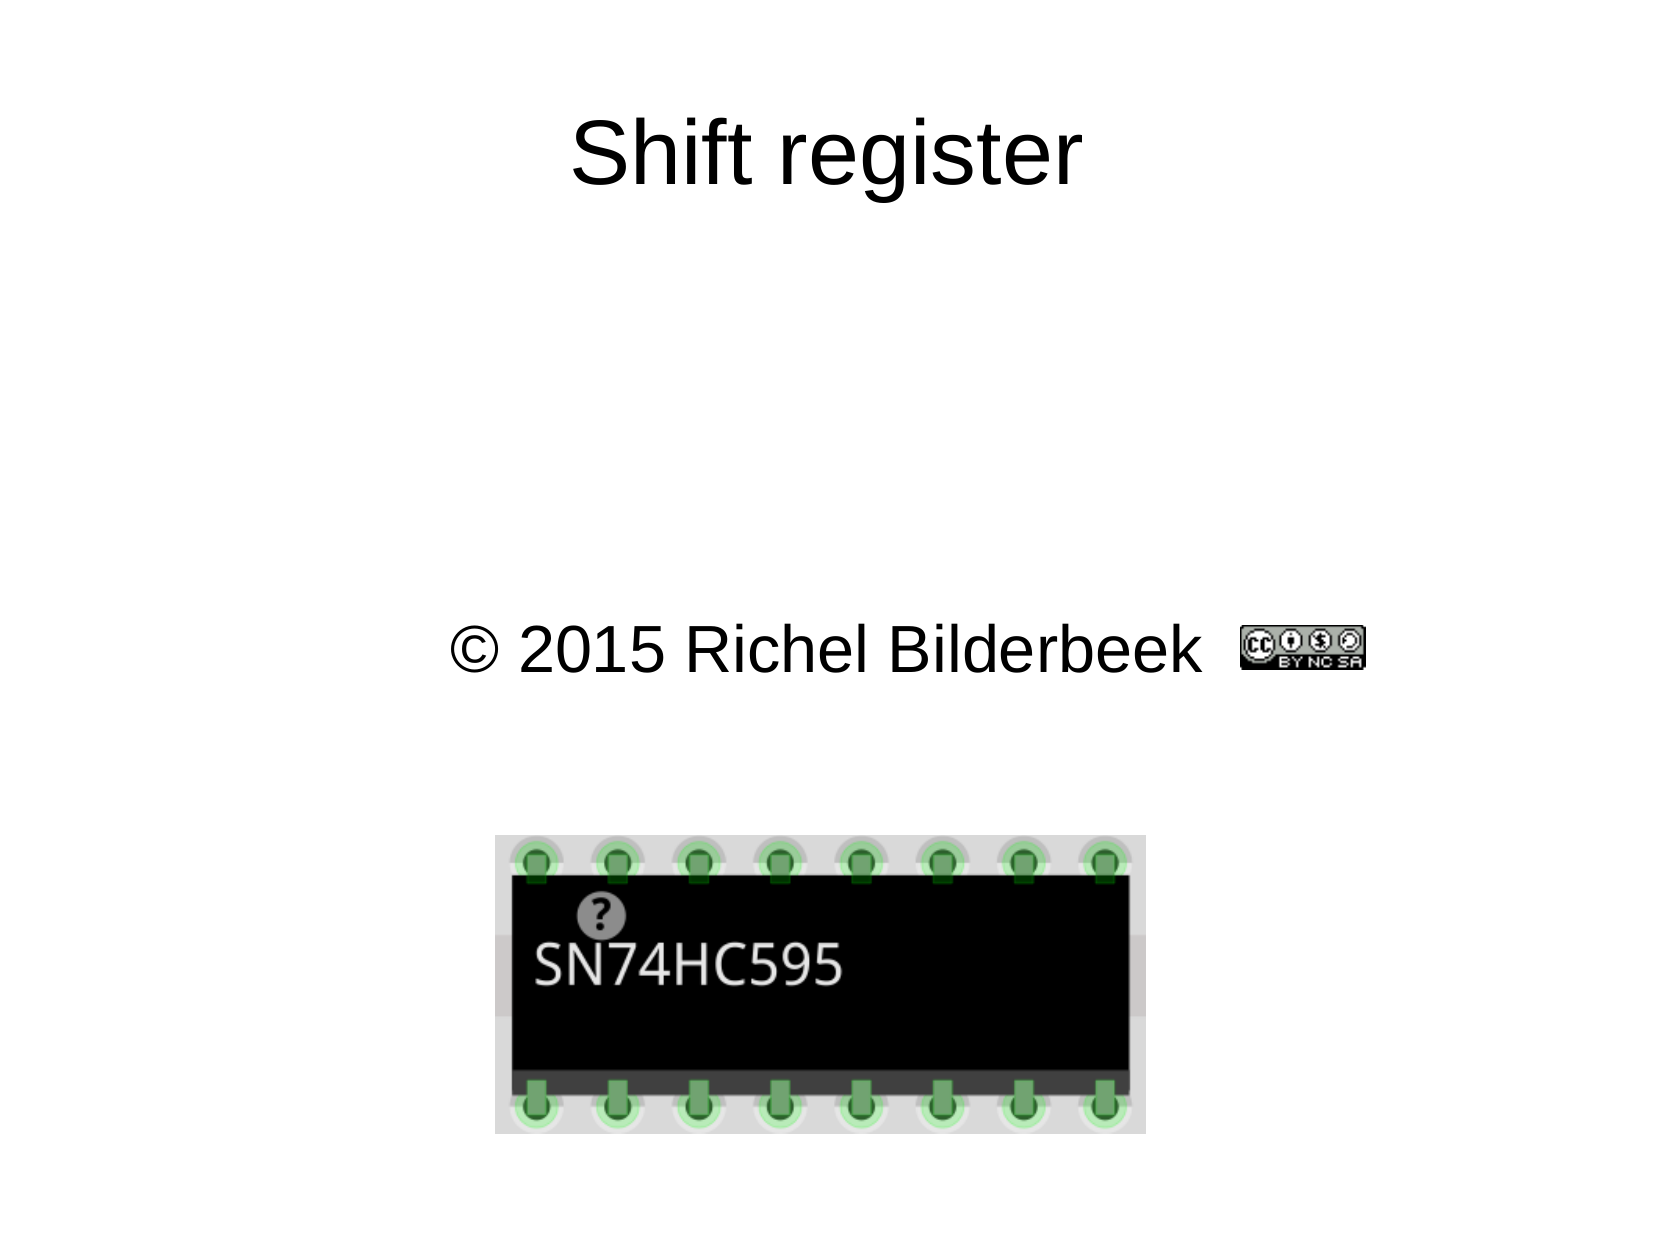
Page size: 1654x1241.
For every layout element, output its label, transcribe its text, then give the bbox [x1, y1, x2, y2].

picture [1240, 625, 1366, 670]
picture [495, 835, 1146, 1134]
title Shift register [82, 49, 1571, 257]
subtitle © 2015 Richel Bilderbeek [82, 290, 1571, 1010]
